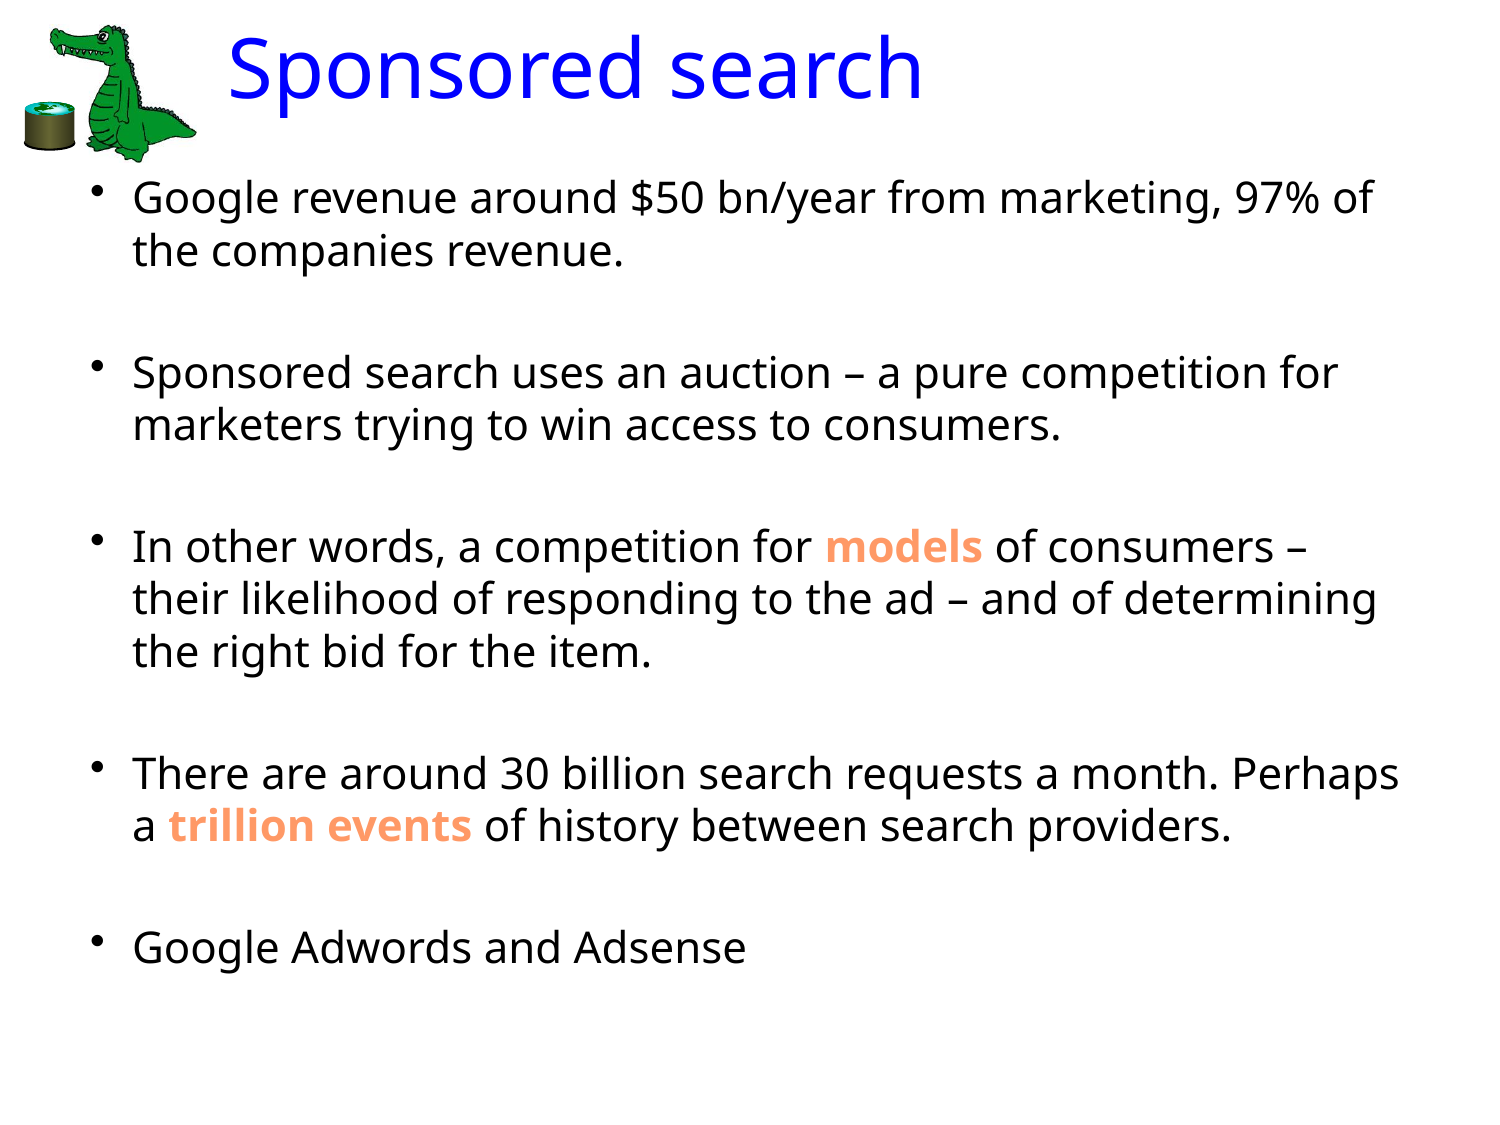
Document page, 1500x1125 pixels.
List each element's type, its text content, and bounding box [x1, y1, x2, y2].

picture [49, 24, 197, 163]
list Google revenue around $50 bn/year from marketing, 97% of the companies revenue. Sponsored search uses an auction – a pure competition for marketers trying to win access to consumers. In other words, a competition for models of consumers – their likelihood of responding to the ad – and of determining the right bid for the item. There are around 30 billion search requests a month. Perhaps a trillion events of history between search providers. Google Adwords and Adsense [75, 162, 1425, 1005]
title Sponsored search [212, 0, 1425, 130]
